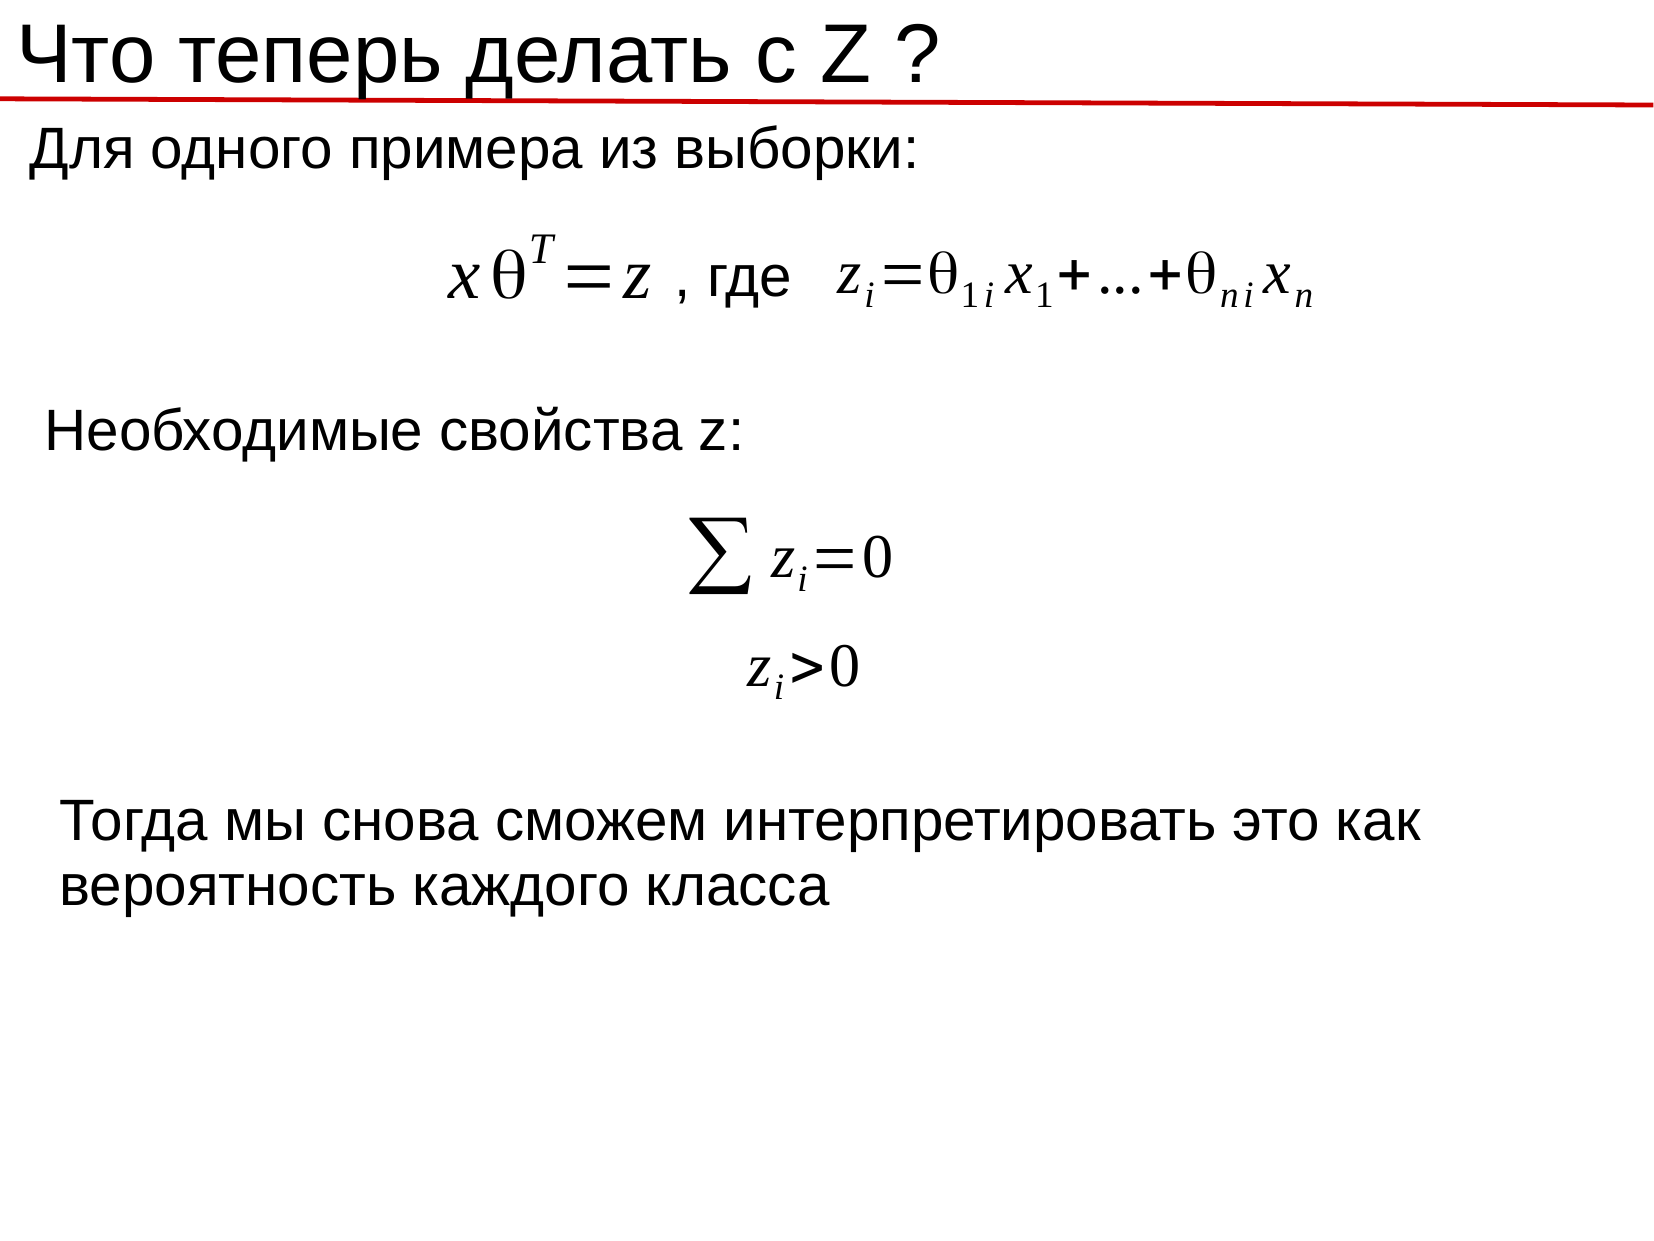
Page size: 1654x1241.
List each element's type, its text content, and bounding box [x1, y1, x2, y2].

text_box Тогда мы снова сможем интерпретировать это как вероятность каждого класса [45, 780, 1471, 990]
text_box Для одного примера из выборки: [15, 108, 1141, 188]
chart [437, 224, 661, 316]
chart [678, 513, 901, 601]
chart [738, 630, 868, 709]
chart [931, 237, 1321, 317]
text_box , где [660, 236, 931, 317]
text_box Что теперь делать с Z ? [1, 0, 1231, 109]
text_box Необходимые свойства z: [30, 390, 1516, 470]
